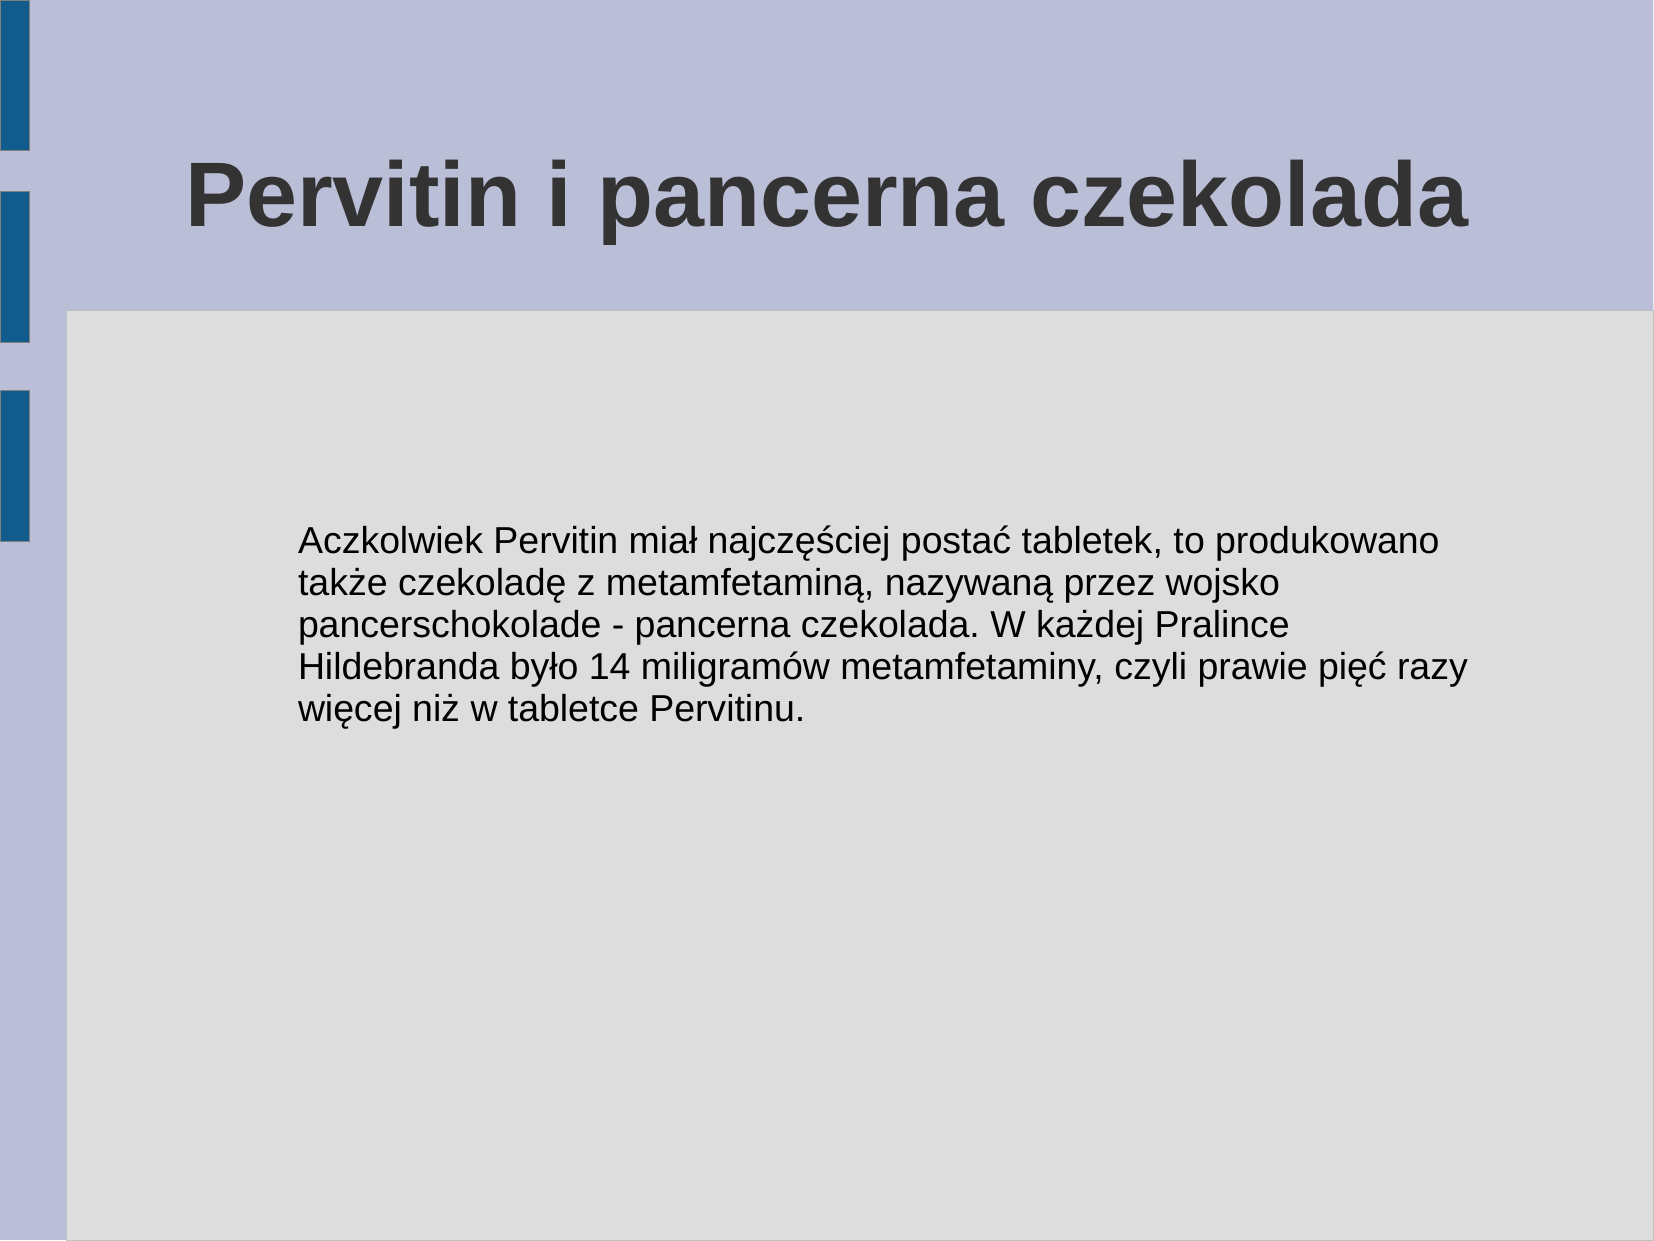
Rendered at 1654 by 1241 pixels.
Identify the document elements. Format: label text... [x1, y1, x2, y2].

title Pervitin i pancerna czekolada [121, 91, 1534, 299]
text_box Aczkolwiek Pervitin miał najczęściej postać tabletek, to produkowano także czekoladę z metamfetaminą, nazywaną przez wojsko pancerschokolade - pancerna czekolada. W każdej Pralince Hildebranda było 14 miligramów metamfetaminy, czyli prawie pięć razy więcej niż w tabletce Pervitinu. [283, 512, 1492, 780]
